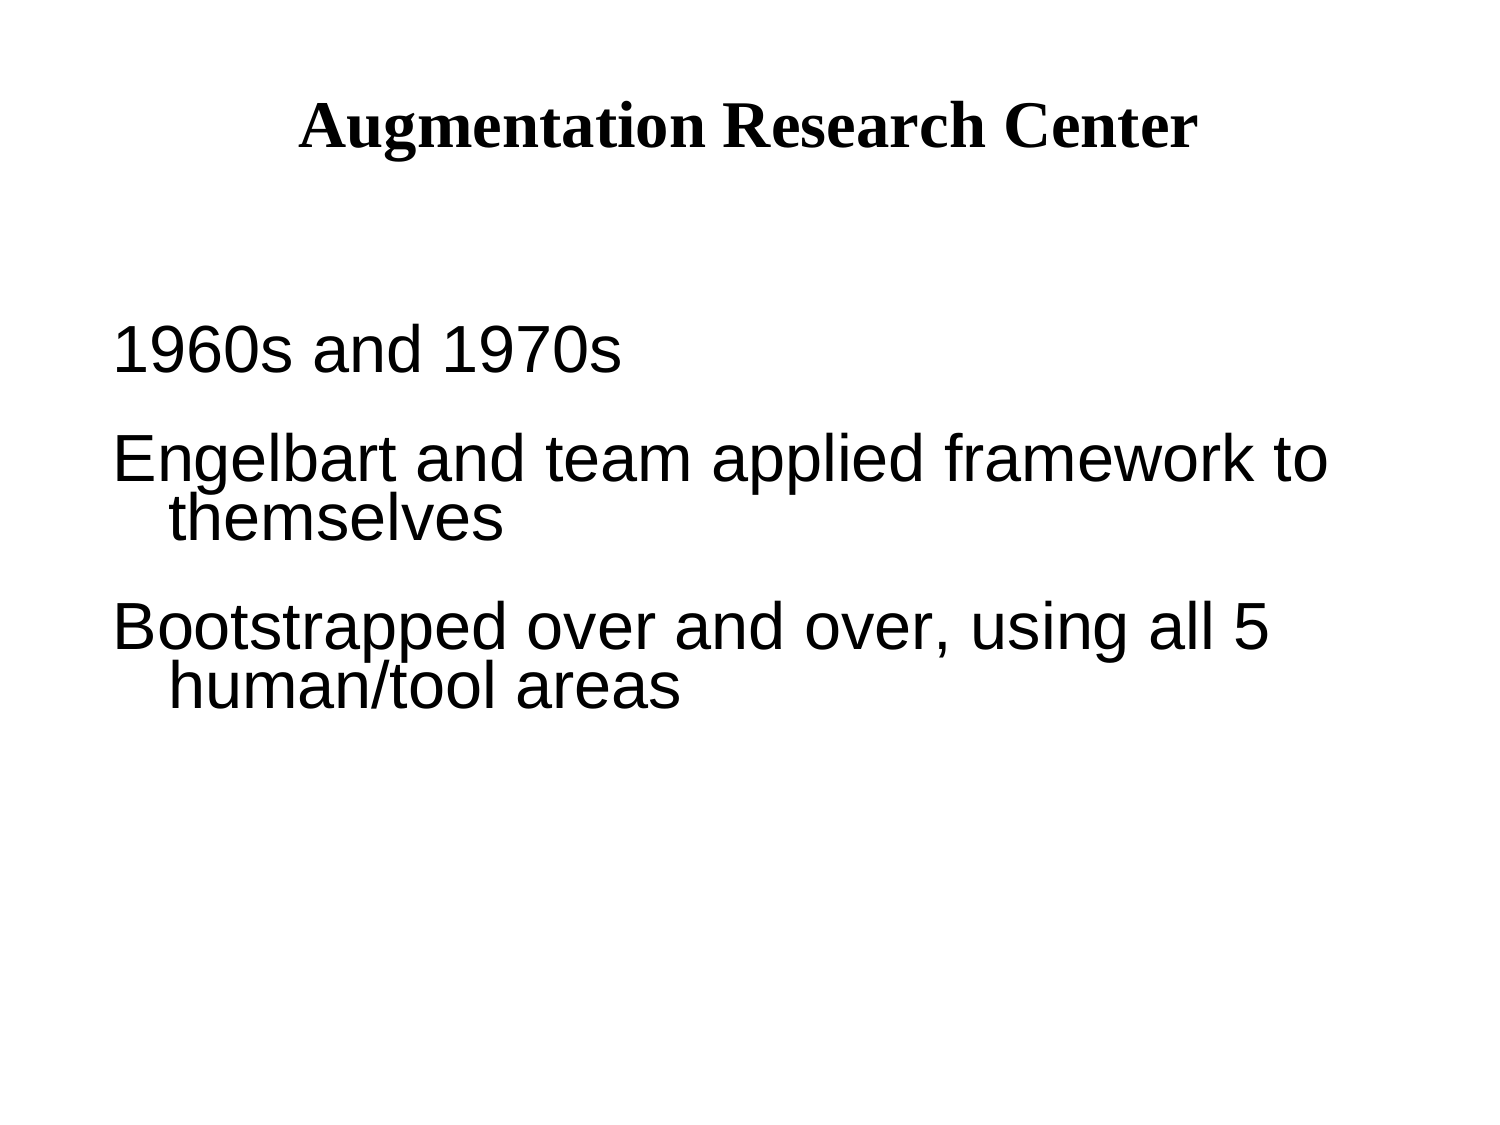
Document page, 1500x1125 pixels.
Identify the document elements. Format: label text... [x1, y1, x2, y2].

title Augmentation Research Center [112, 35, 1387, 223]
list 1960s and 1970s Engelbart and team applied framework to themselves Bootstrapped over and over, using all 5 human/tool areas [112, 324, 1387, 1055]
